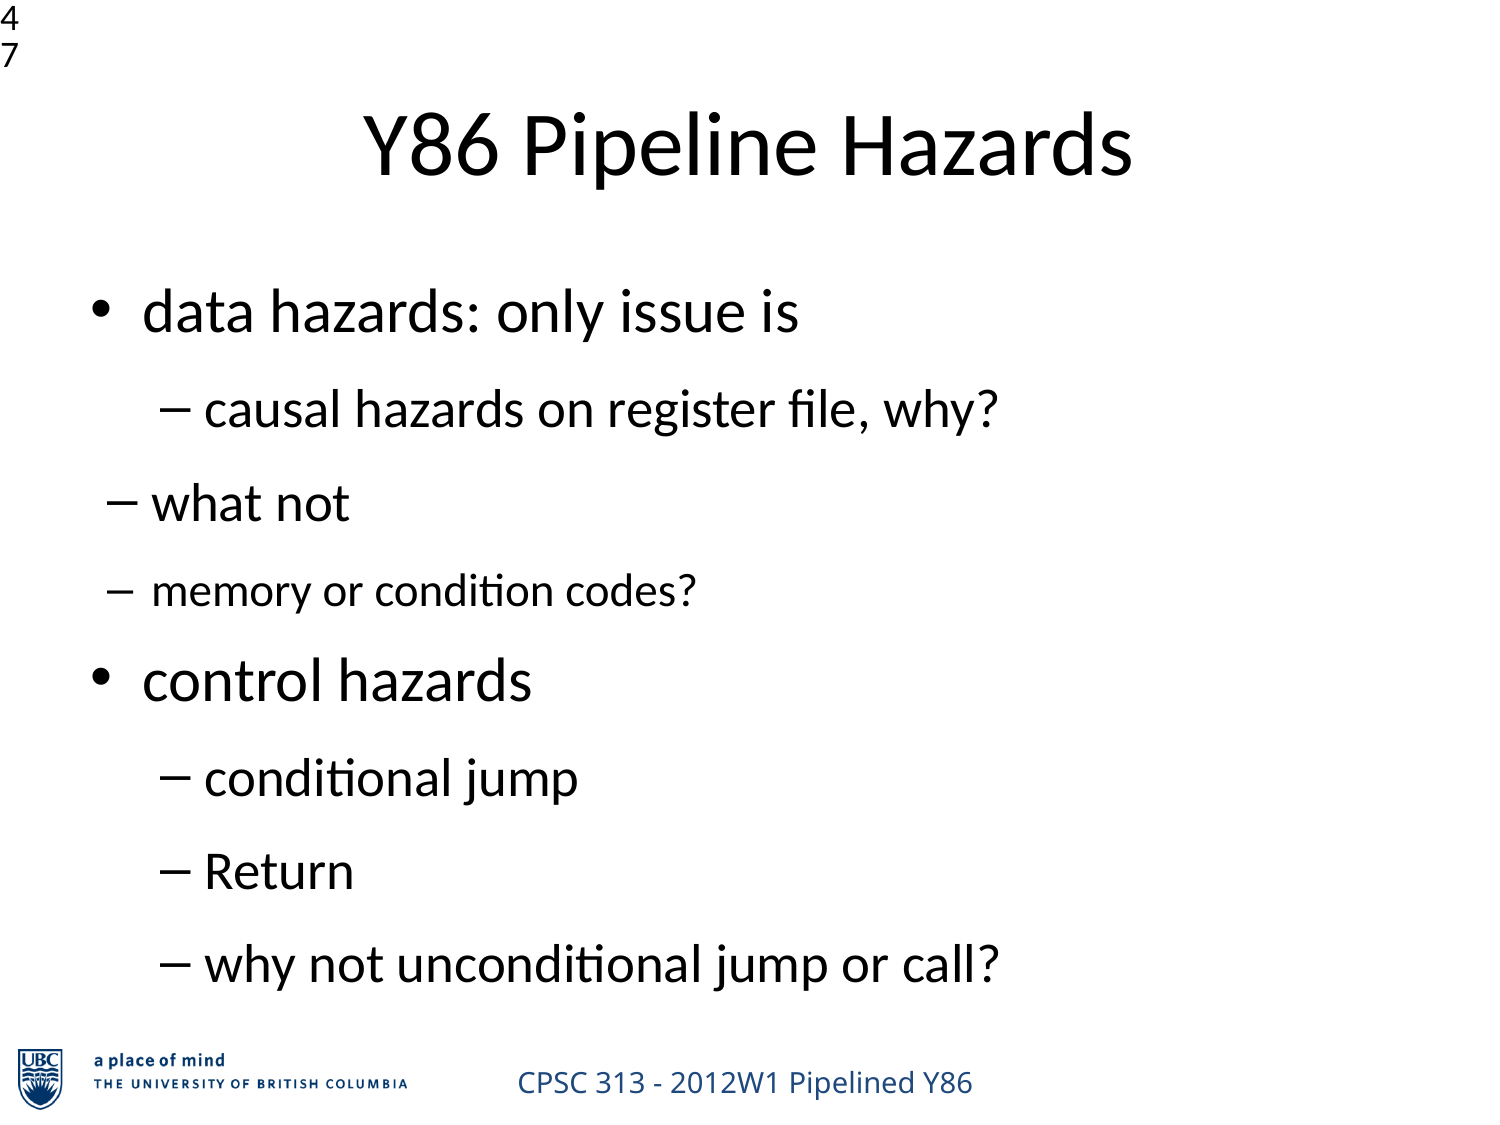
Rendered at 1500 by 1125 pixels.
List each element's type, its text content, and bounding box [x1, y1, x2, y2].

title Y86 Pipeline Hazards [75, 45, 1425, 233]
picture [18, 1049, 407, 1110]
list data hazards: only issue is causal hazards on register file, why? what not memory or condition codes? control hazards conditional jump Return why not unconditional jump or call? [75, 262, 1425, 1005]
